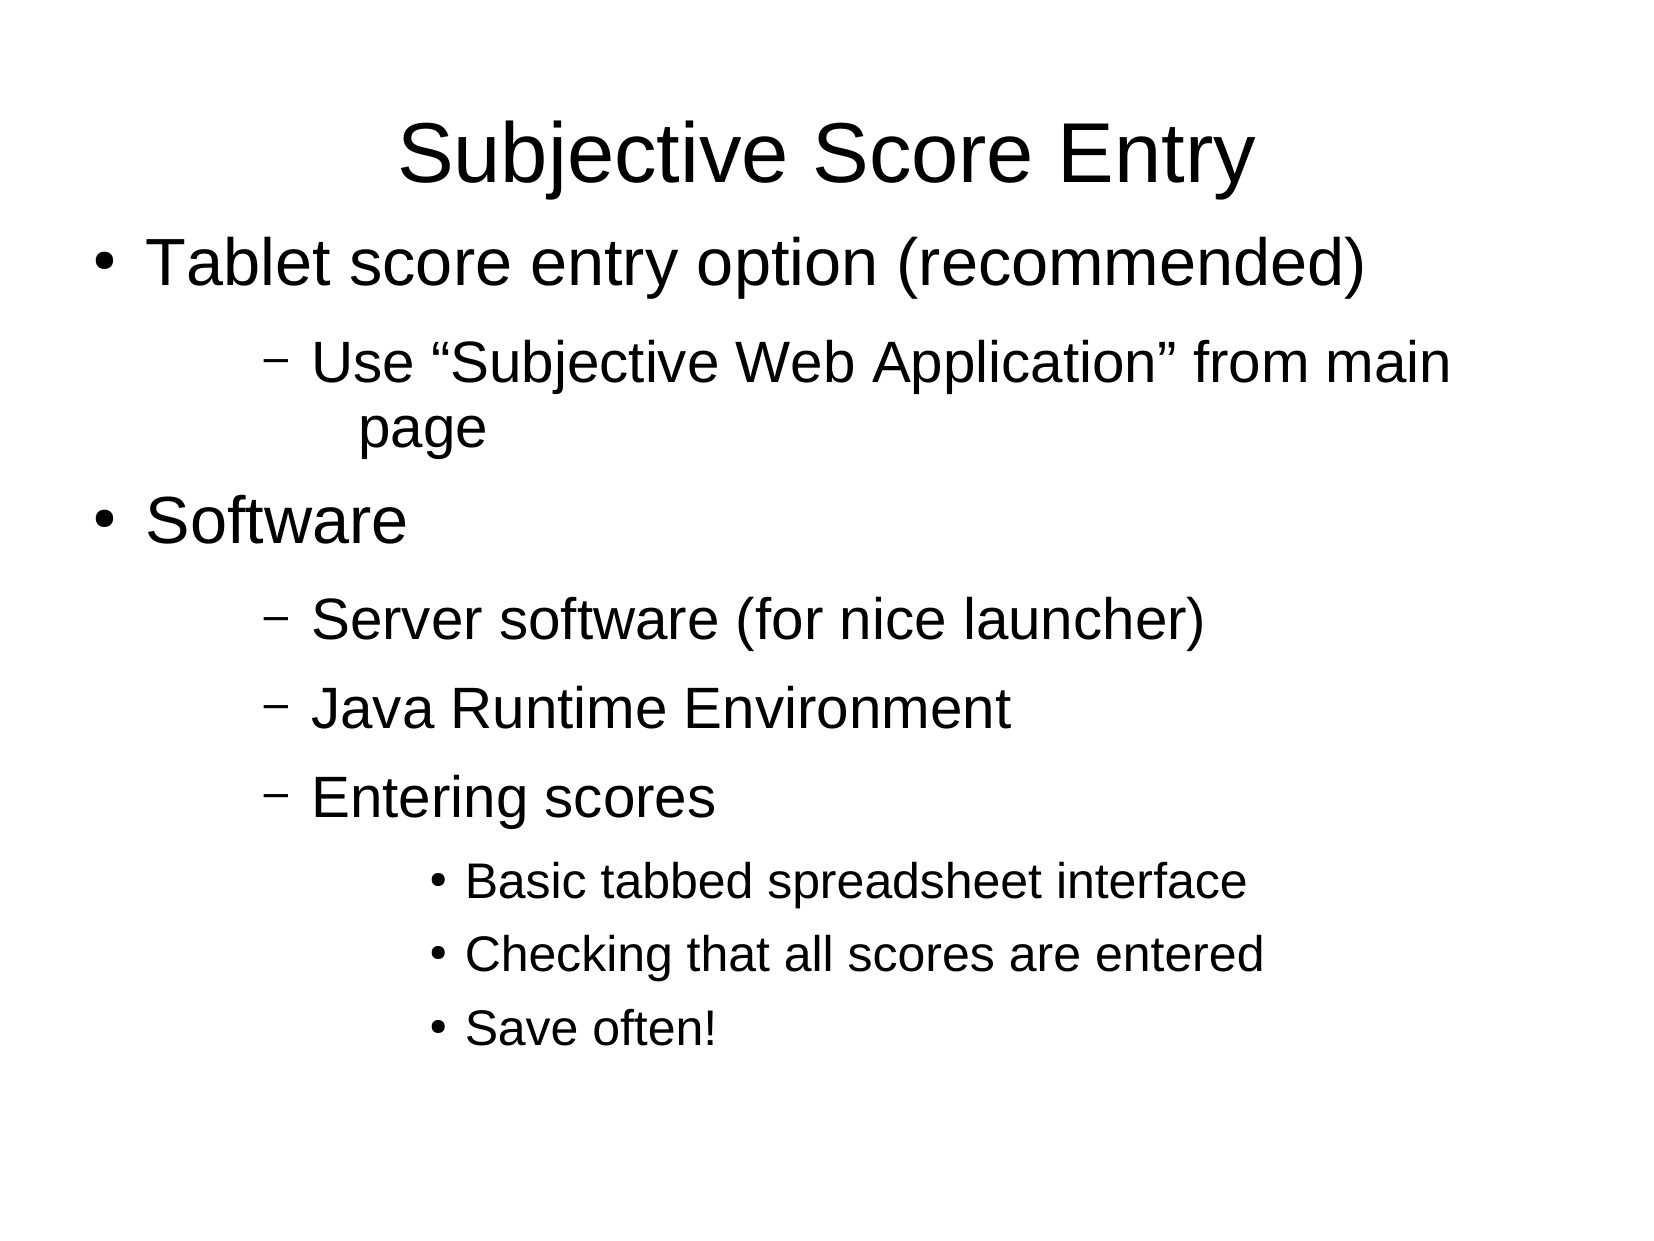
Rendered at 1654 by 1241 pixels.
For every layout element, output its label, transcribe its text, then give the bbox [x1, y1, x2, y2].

list Tablet score entry option (recommended) Use “Subjective Web Application” from main page Software Server software (for nice launcher) Java Runtime Environment Entering scores Basic tabbed spreadsheet interface Checking that all scores are entered Save often! [75, 225, 1564, 1241]
title Subjective Score Entry [82, 49, 1571, 257]
